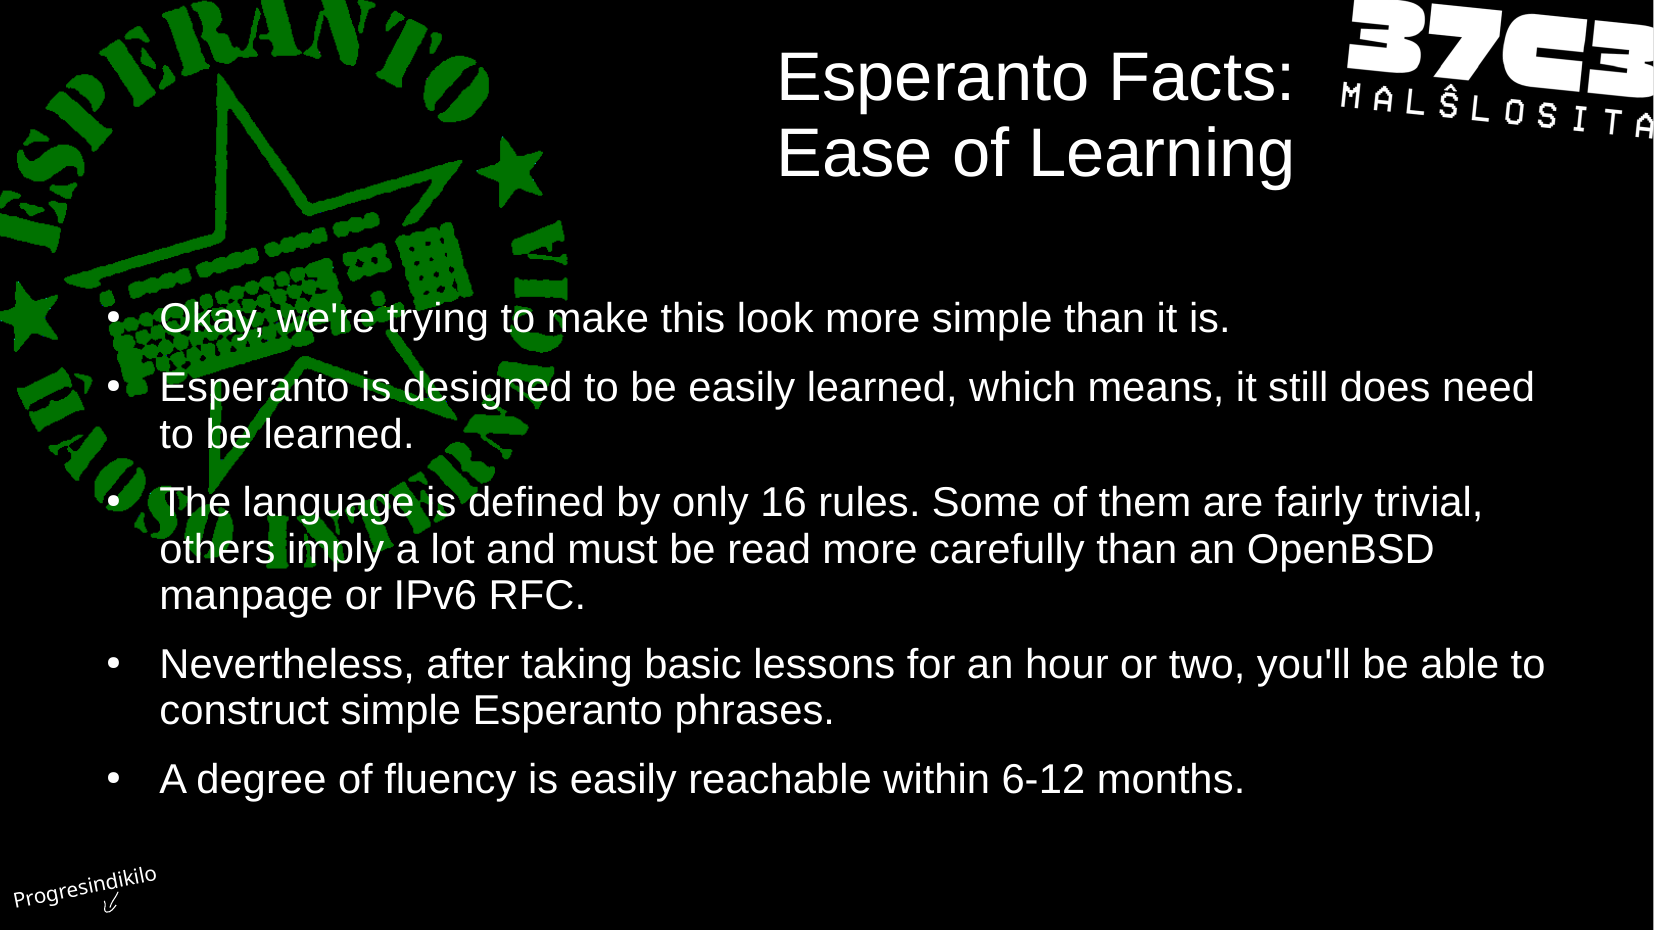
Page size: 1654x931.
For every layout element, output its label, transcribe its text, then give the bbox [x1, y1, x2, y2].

list Okay, we're trying to make this look more simple than it is. Esperanto is designed to be easily learned, which means, it still does need to be learned. The language is defined by only 16 rules. Some of them are fairly trivial, others imply a lot and must be read more carefully than an OpenBSD manpage or IPv6 RFC. Nevertheless, after taking basic lessons for an hour or two, you'll be able to construct simple Esperanto phrases. A degree of fluency is easily reachable within 6-12 months. [88, 295, 1571, 886]
picture [1349, 0, 1654, 139]
picture [0, 0, 591, 591]
title Esperanto Facts: Ease of Learning [501, 37, 1571, 193]
